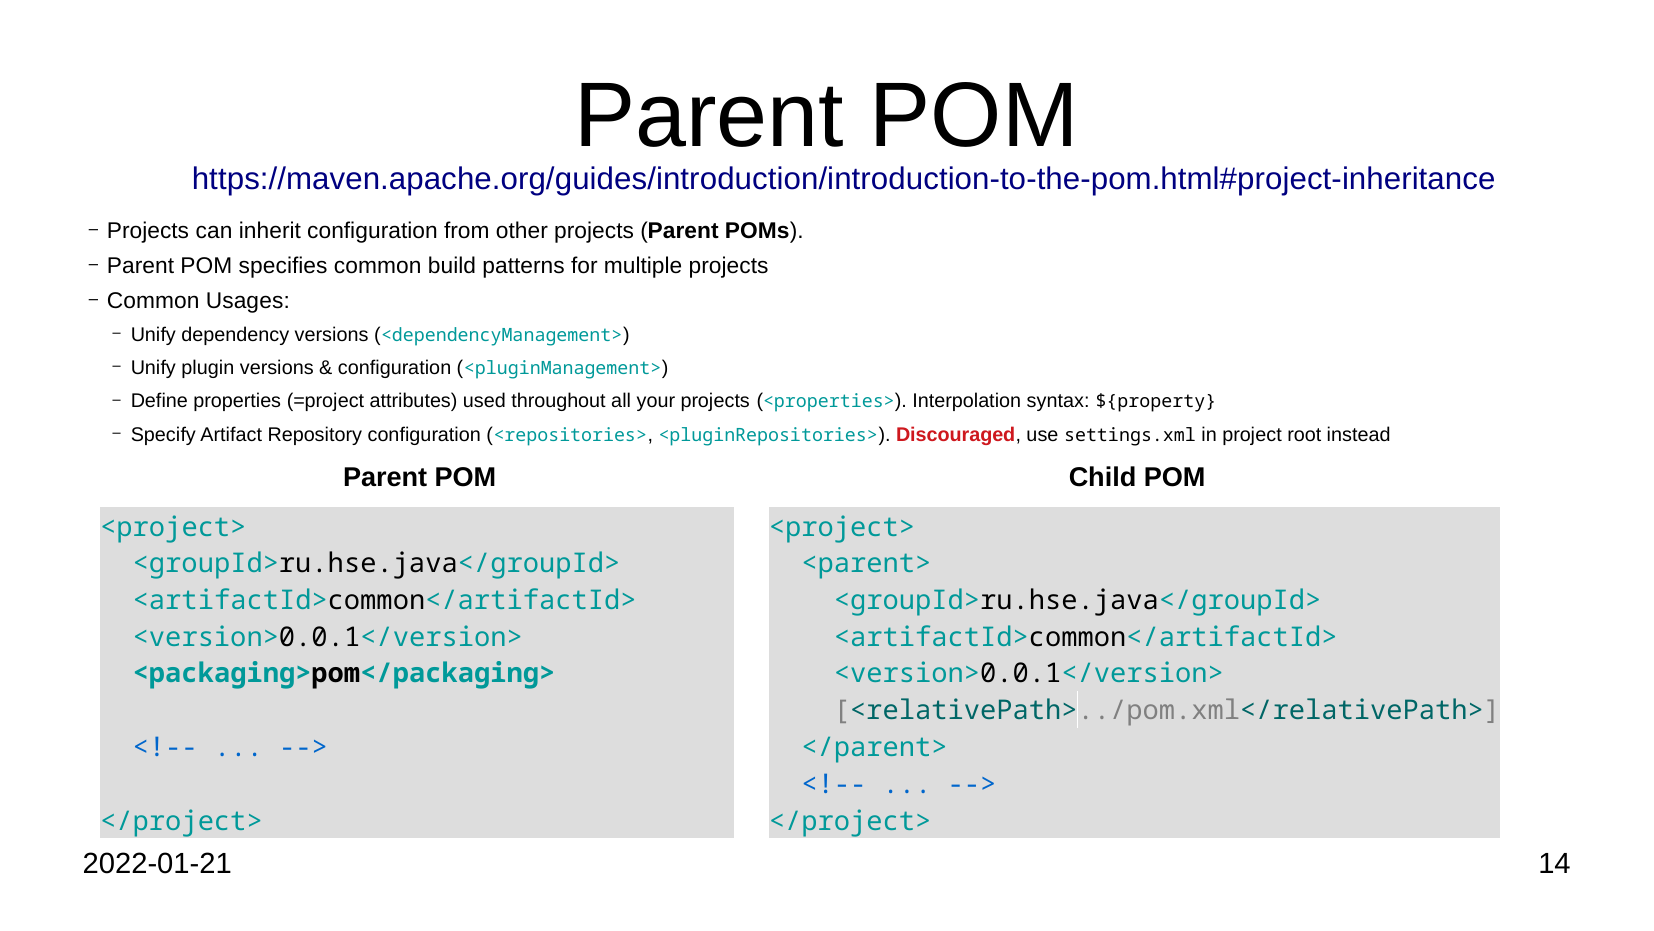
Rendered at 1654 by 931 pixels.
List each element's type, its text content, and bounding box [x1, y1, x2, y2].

list Projects can inherit configuration from other projects (Parent POMs). Parent POM specifies common build patterns for multiple projects Common Usages: Unify dependency versions (<dependencyManagement>) Unify plugin versions & configuration (<pluginManagement>) Define properties (=project attributes) used throughout all your projects (<properties>). Interpolation syntax: ${property} Specify Artifact Repository configuration (<repositories>, <pluginRepositories>). Discouraged, use settings.xml in project root instead [82, 217, 1571, 449]
table_header Child POM [755, 455, 1520, 500]
title Parent POM [82, 37, 1571, 193]
table_cell <project> <parent> <groupId>ru.hse.java</groupId> <artifactId>common</artifactId> <version>0.0.1</version> [<relativePath>../pom.xml</relativePath>] </parent> <!-- ... --> </project> [755, 501, 1520, 846]
text_box https://maven.apache.org/guides/introduction/introduction-to-the-pom.html#project-inheritance [177, 153, 1524, 211]
table_cell <project> <groupId>ru.hse.java</groupId> <artifactId>common</artifactId> <version>0.0.1</version> <packaging>pom</packaging> <!-- ... --> </project> [86, 501, 754, 846]
table_header Parent POM [86, 455, 754, 500]
